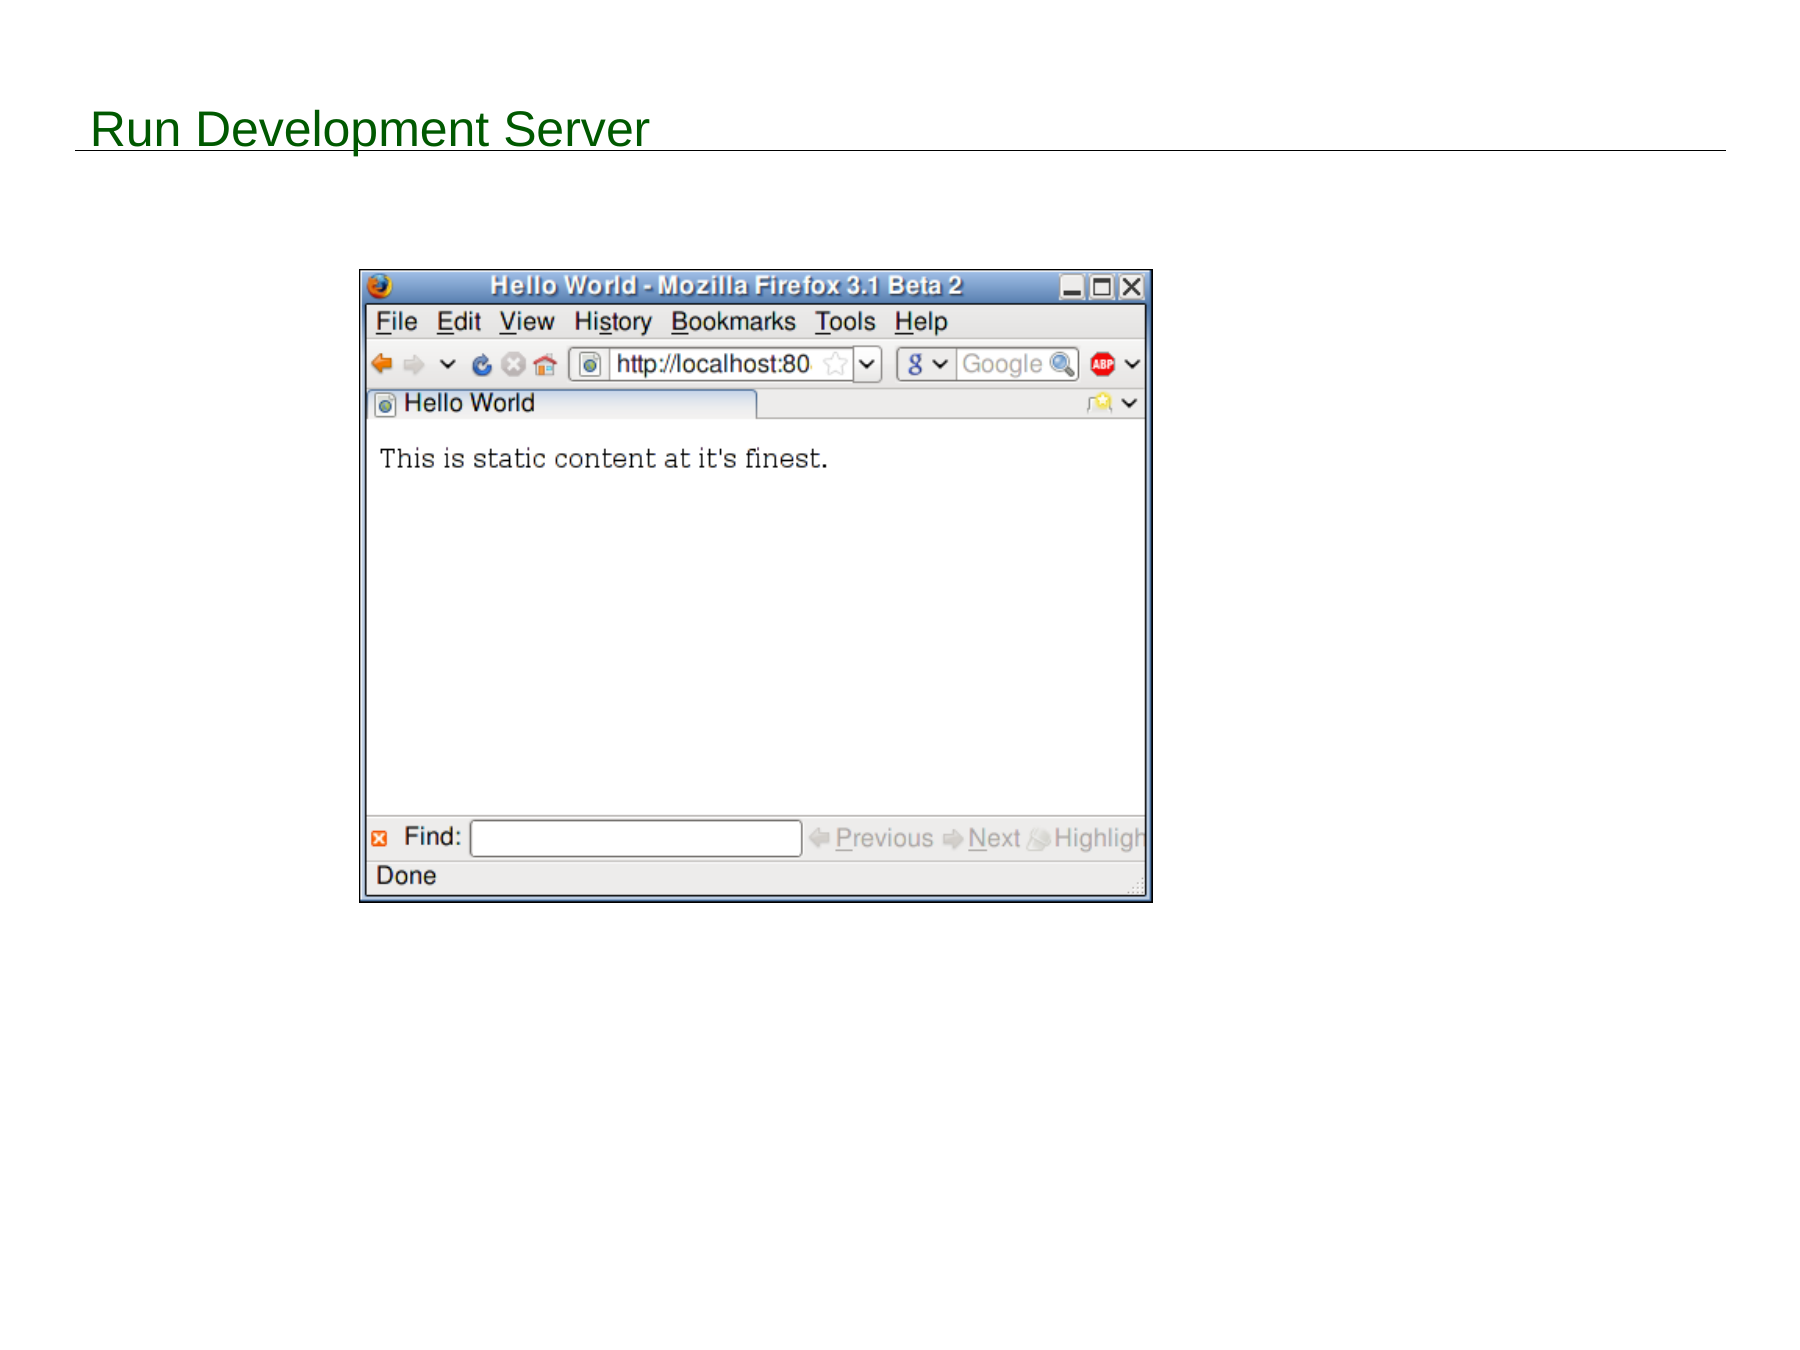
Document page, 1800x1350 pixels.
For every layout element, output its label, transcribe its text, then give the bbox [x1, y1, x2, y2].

title Run Development Server [89, 71, 1489, 165]
picture [359, 269, 1153, 903]
